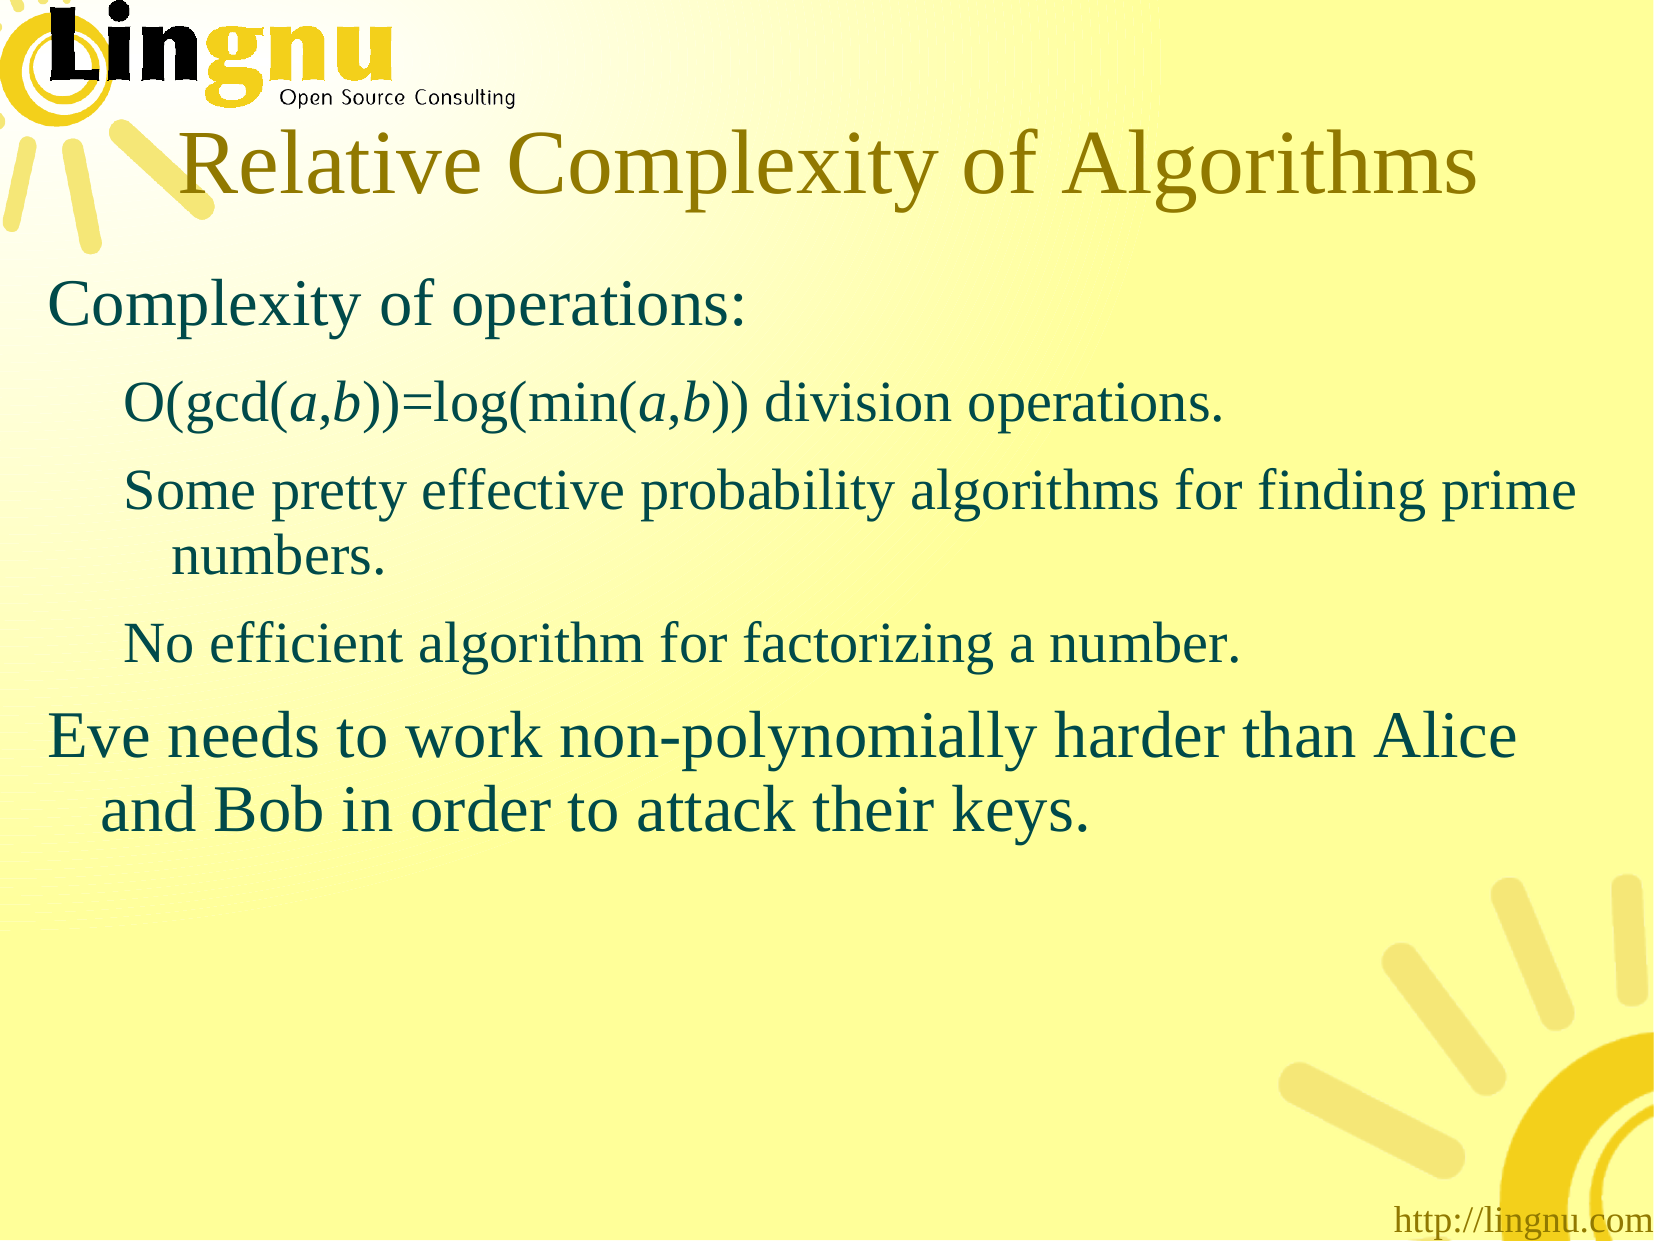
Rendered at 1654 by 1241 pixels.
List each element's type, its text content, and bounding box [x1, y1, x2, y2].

title Relative Complexity of Algorithms [123, 58, 1536, 265]
list Complexity of operations: O(gcd(a,b))=log(min(a,b)) division operations. Some pretty effective probability algorithms for finding prime numbers. No efficient algorithm for factorizing a number. Eve needs to work non-polynomially harder than Alice and Bob in order to attack their keys. [29, 265, 1625, 1127]
picture [1256, 871, 1654, 1241]
picture [0, 0, 516, 256]
